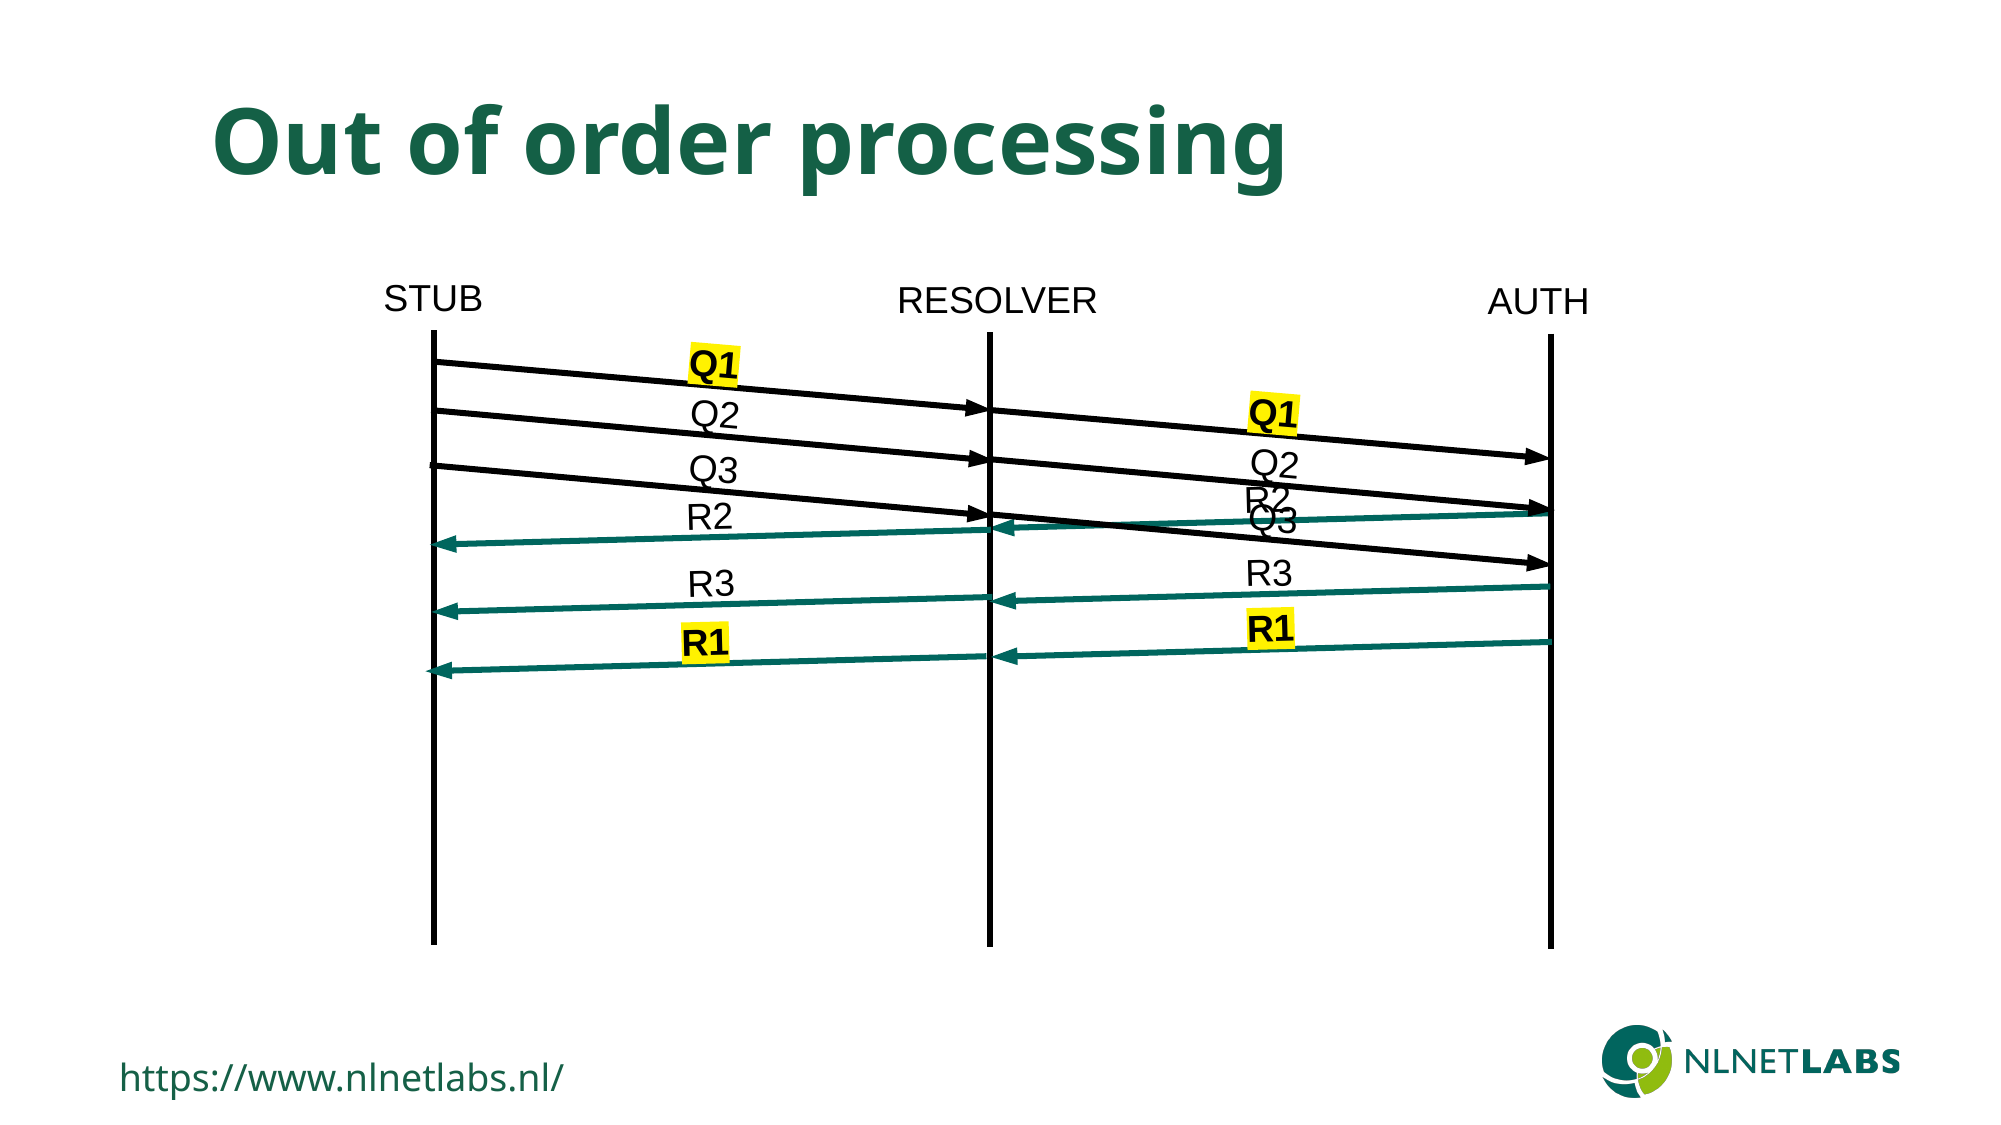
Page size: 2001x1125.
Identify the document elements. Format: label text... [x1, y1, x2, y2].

title Out of order processing [210, 44, 1900, 233]
text_box STUB [368, 270, 499, 328]
text_box RESOLVER [882, 272, 1114, 329]
text_box AUTH [1472, 273, 1605, 331]
picture [1602, 1025, 1900, 1098]
